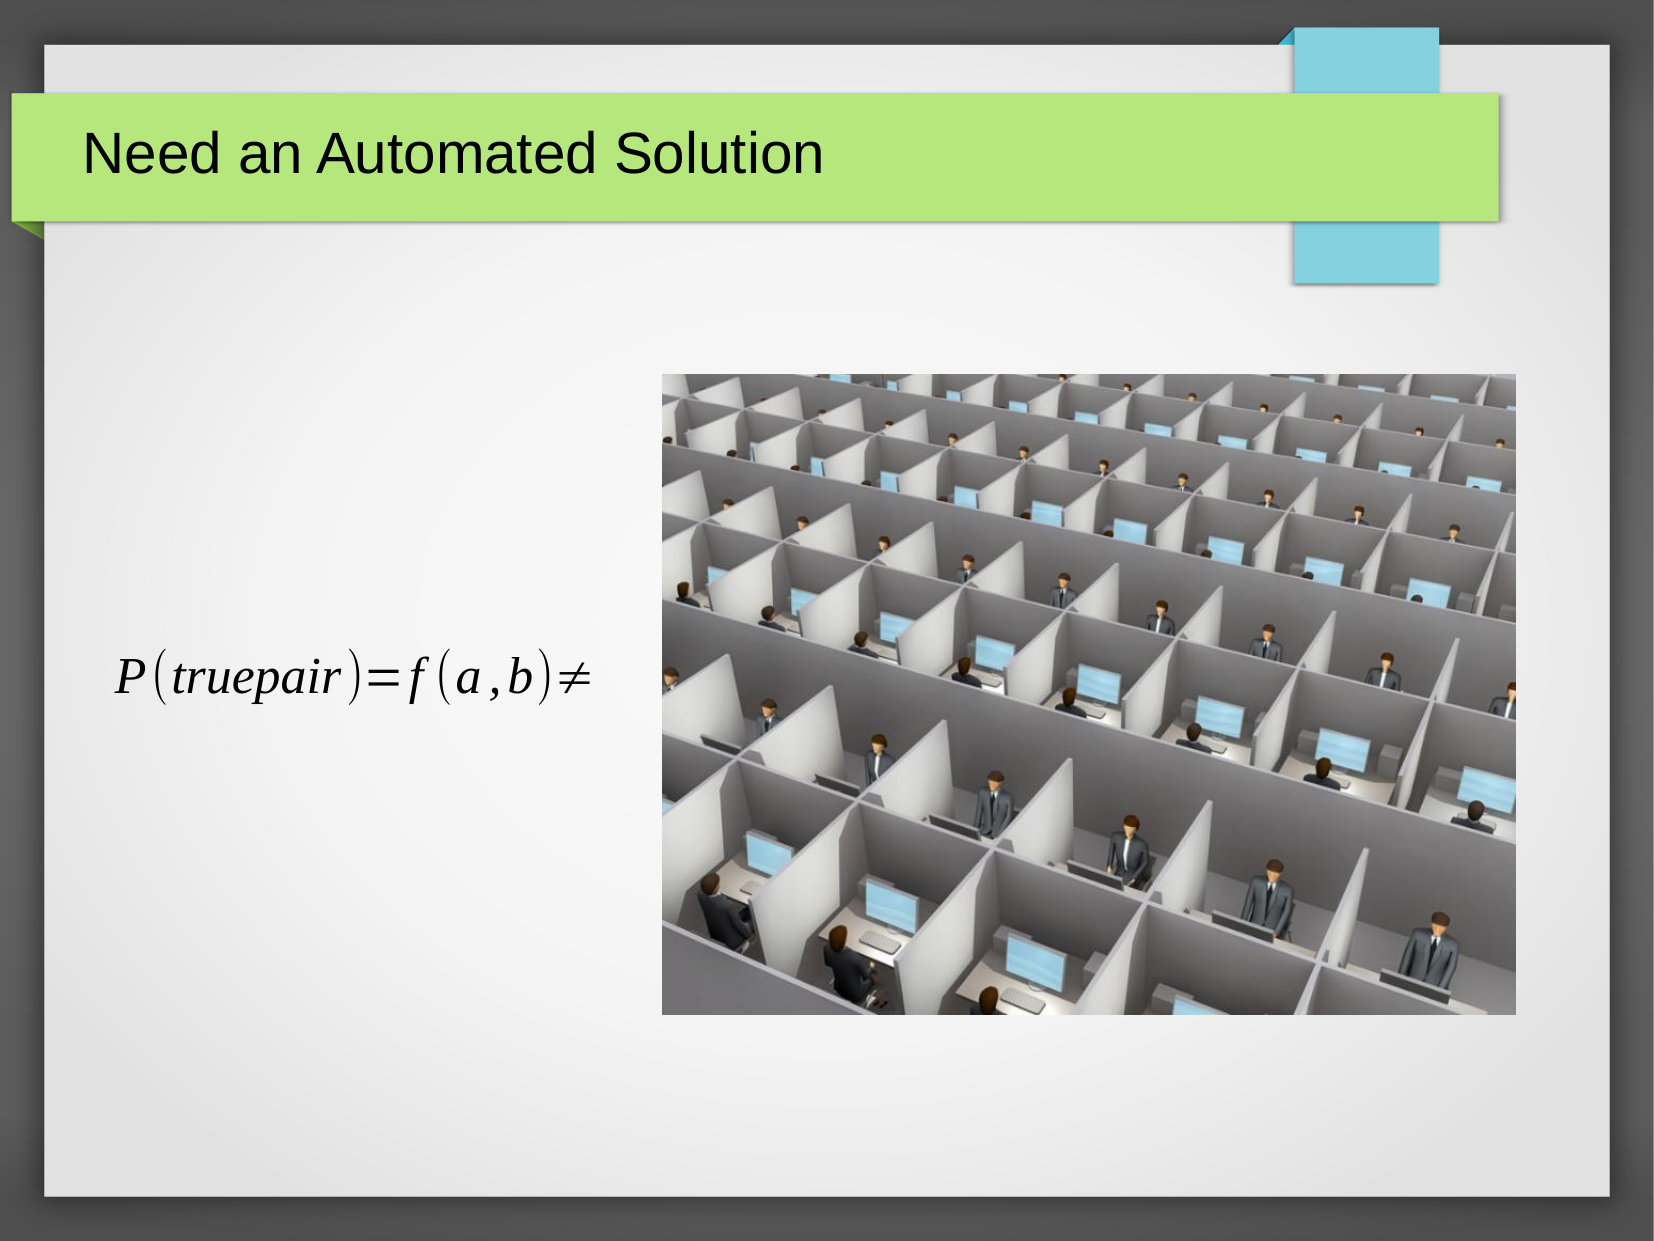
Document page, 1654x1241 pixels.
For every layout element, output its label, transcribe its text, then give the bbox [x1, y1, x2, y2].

picture [0, 0, 1654, 1241]
chart [105, 647, 603, 710]
title Need an Automated Solution [82, 94, 1264, 213]
